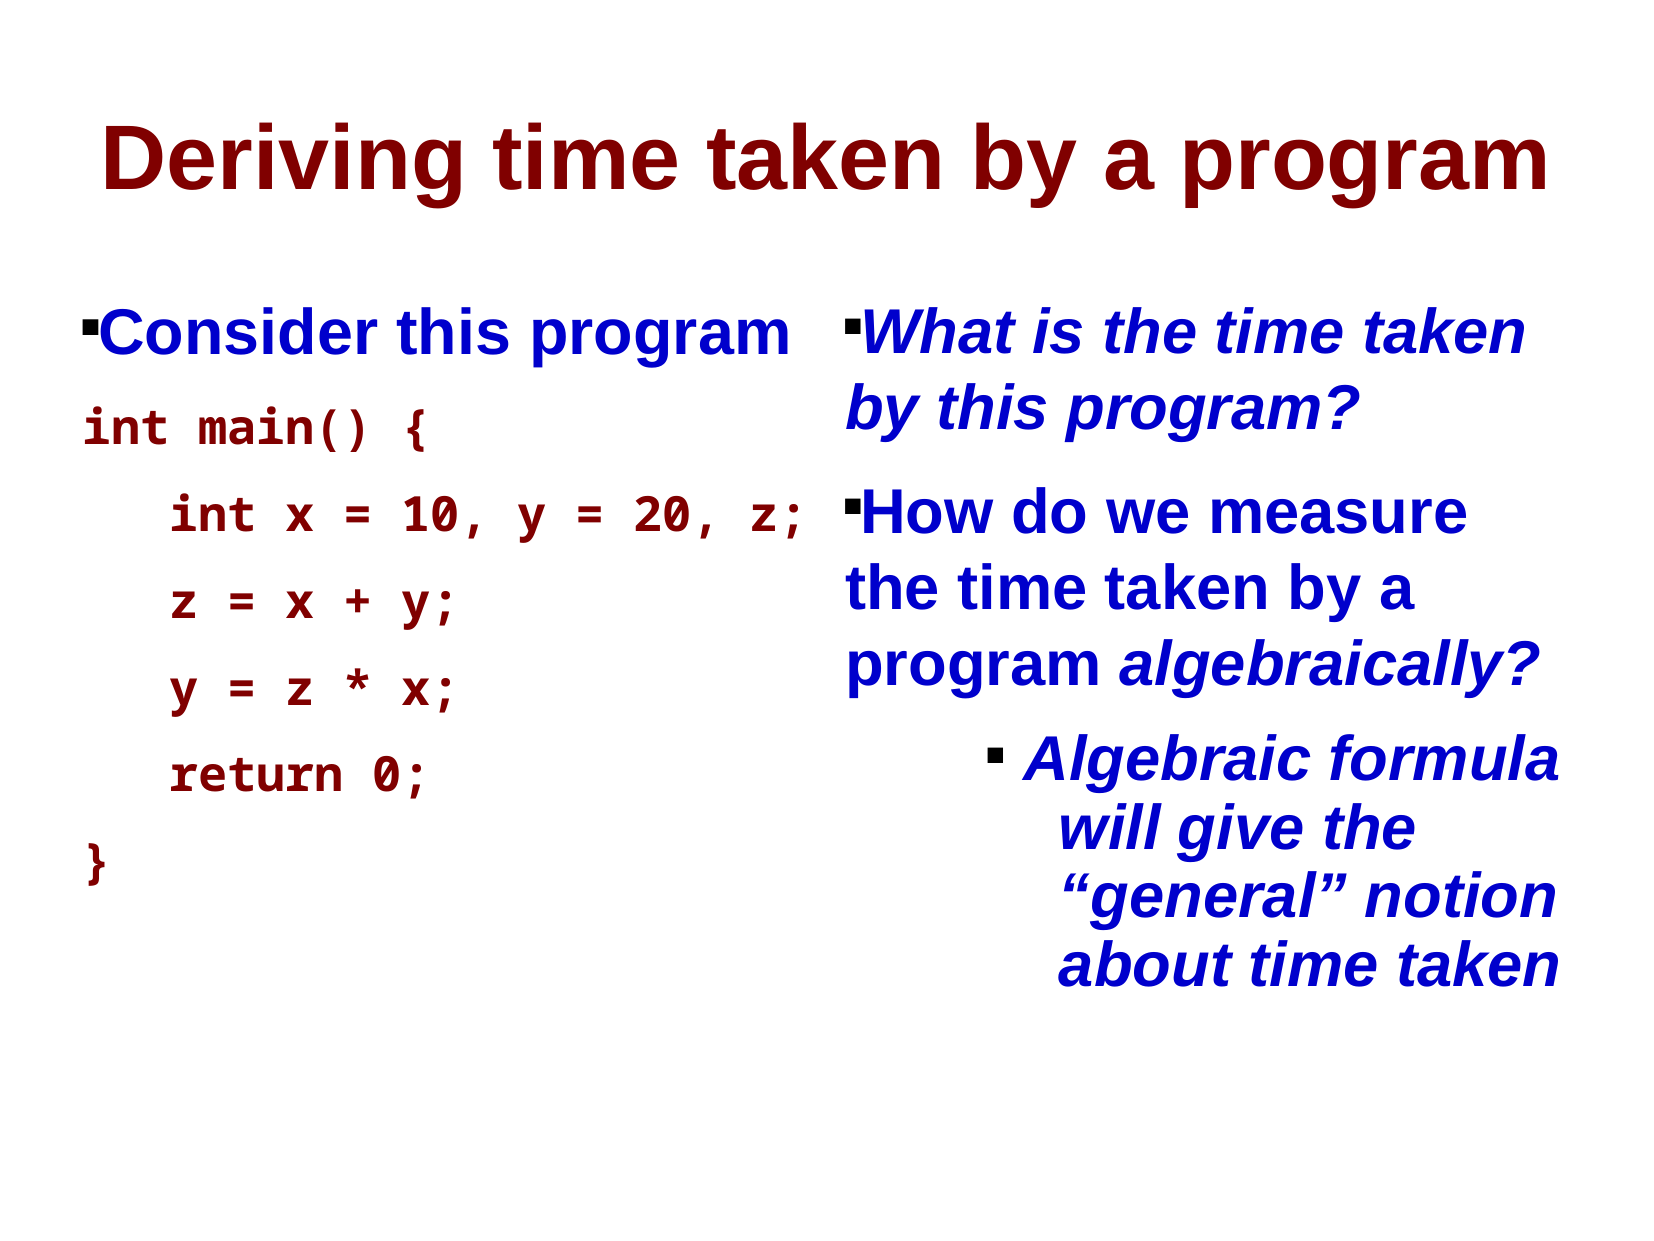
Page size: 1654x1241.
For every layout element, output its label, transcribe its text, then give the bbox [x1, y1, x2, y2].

list What is the time taken by this program? How do we measure the time taken by a program algebraically? Algebraic formula will give the “general” notion about time taken [845, 290, 1572, 1010]
title Deriving time taken by a program [82, 49, 1571, 257]
list Consider this program int main() { int x = 10, y = 20, z; z = x + y; y = z * x; return 0; } [82, 290, 809, 1010]
